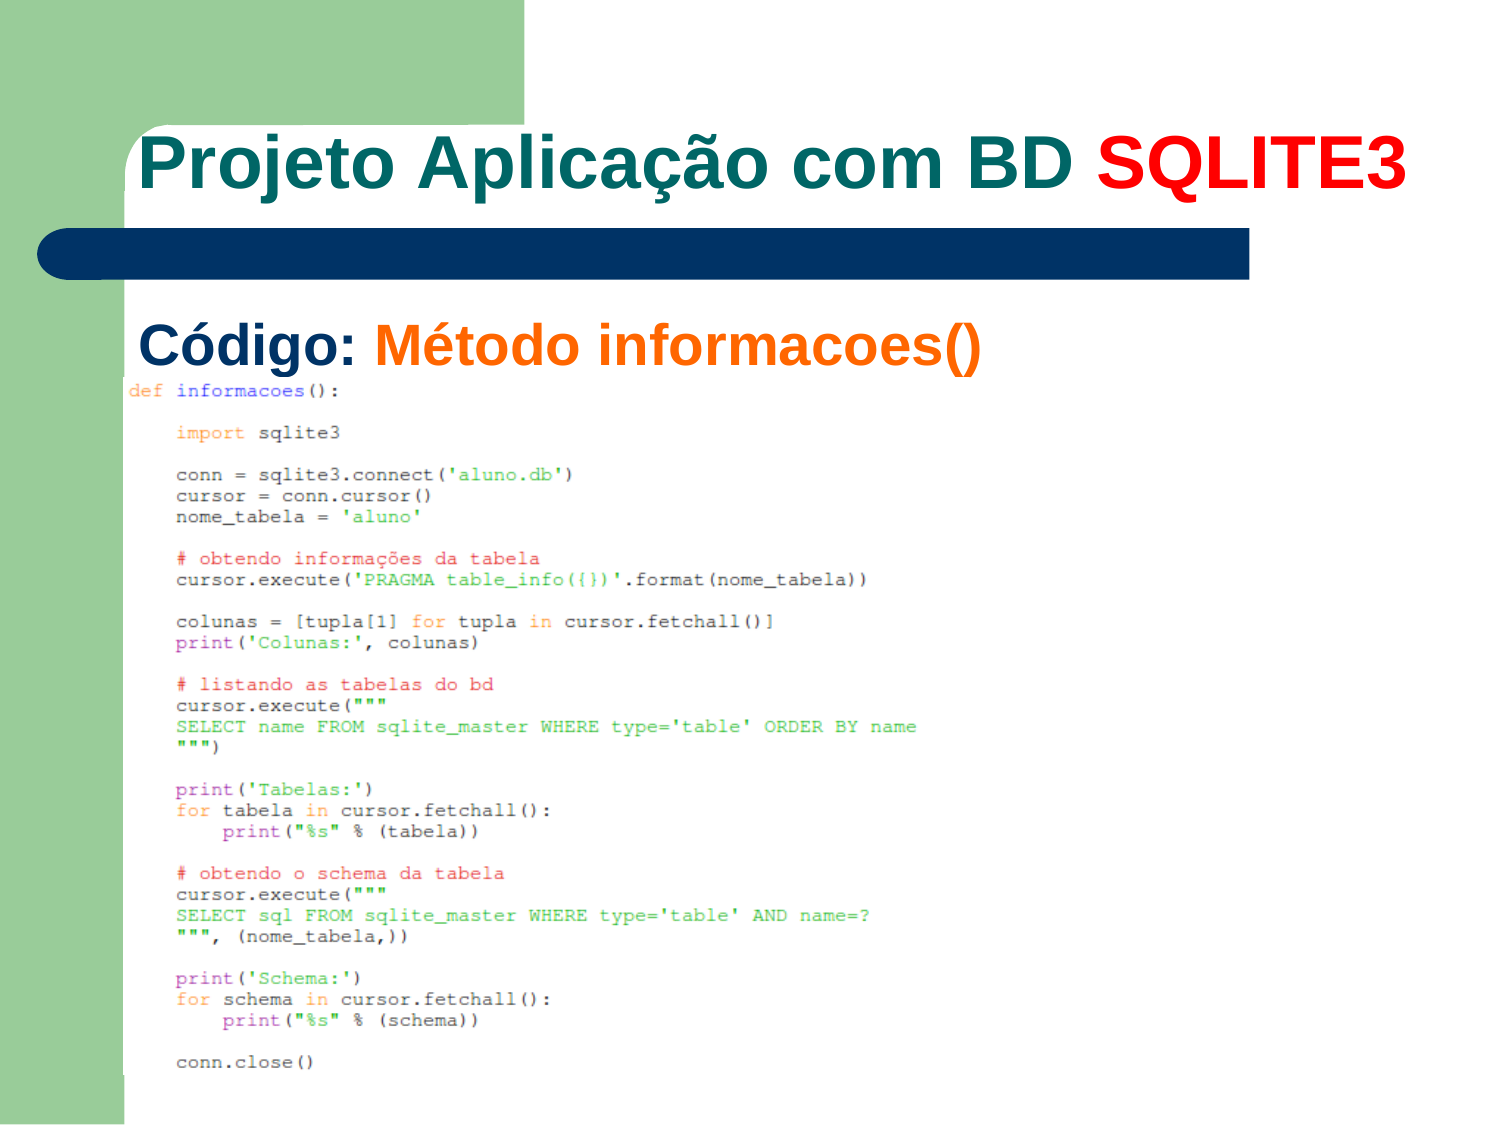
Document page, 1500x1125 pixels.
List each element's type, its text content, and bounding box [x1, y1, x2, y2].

list Código: Método informacoes() [123, 299, 1441, 998]
title Projeto Aplicação com BD SQLITE3 [49, 49, 1451, 213]
picture [123, 377, 969, 1075]
